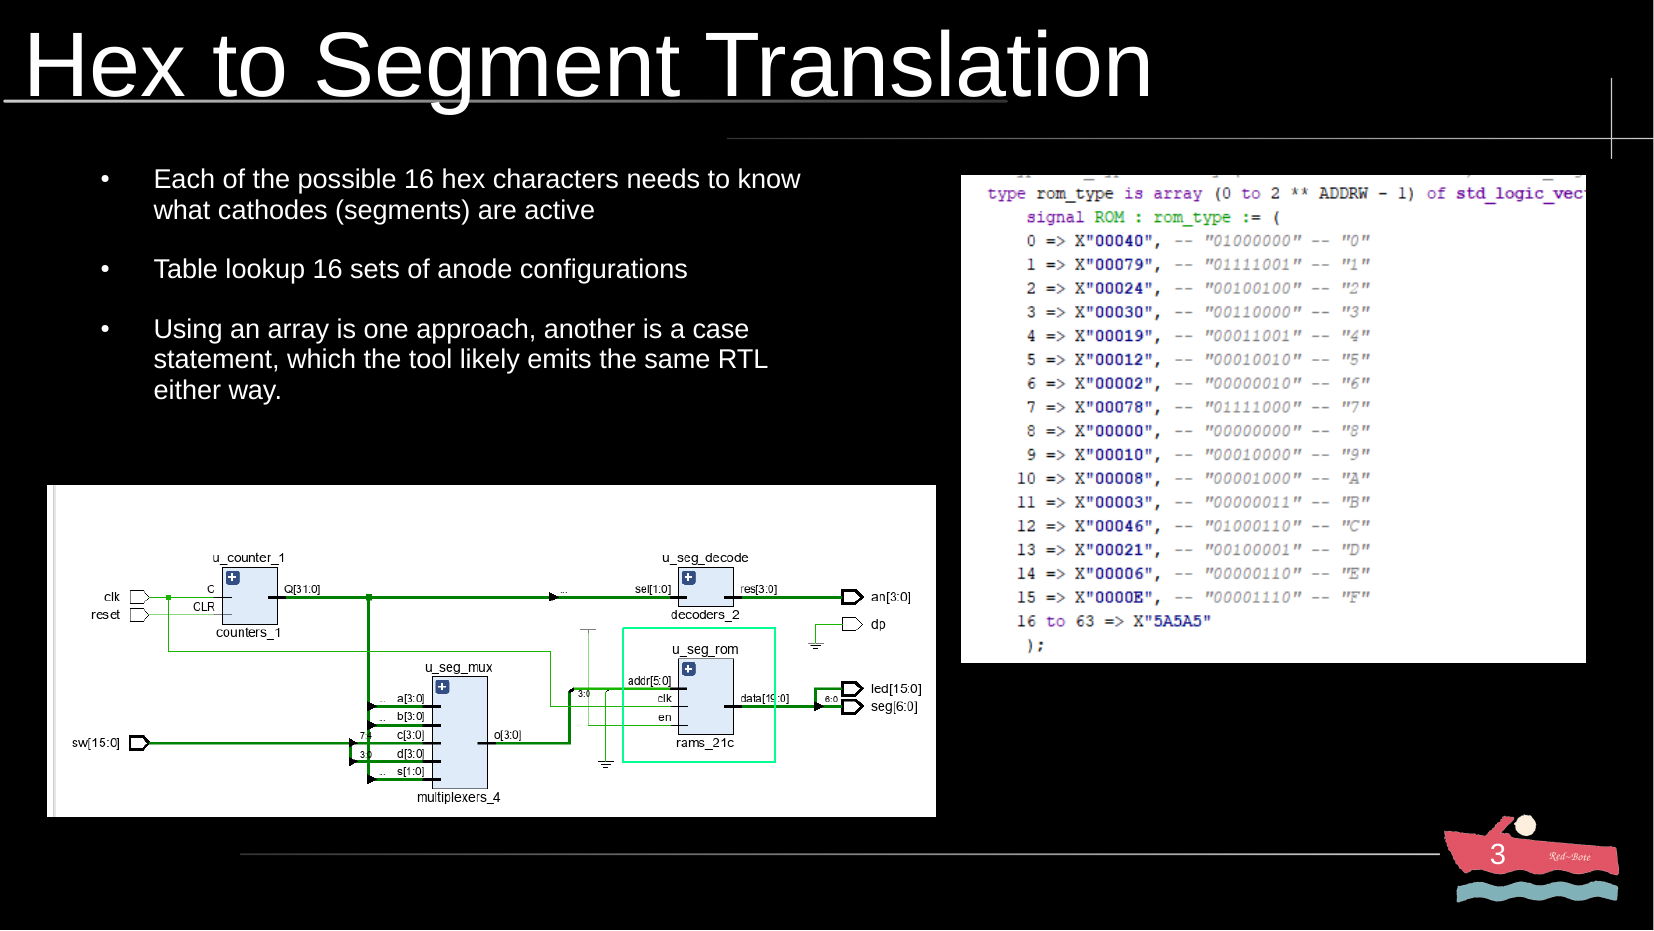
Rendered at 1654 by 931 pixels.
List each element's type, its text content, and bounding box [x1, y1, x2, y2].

title Hex to Segment Translation [23, 11, 1589, 119]
list Each of the possible 16 hex characters needs to know what cathodes (segments) are active Table lookup 16 sets of anode configurations Using an array is one approach, another is a case statement, which the tool likely emits the same RTL either way. [82, 164, 826, 435]
picture [961, 175, 1586, 663]
picture [47, 485, 936, 818]
picture [1440, 807, 1625, 908]
